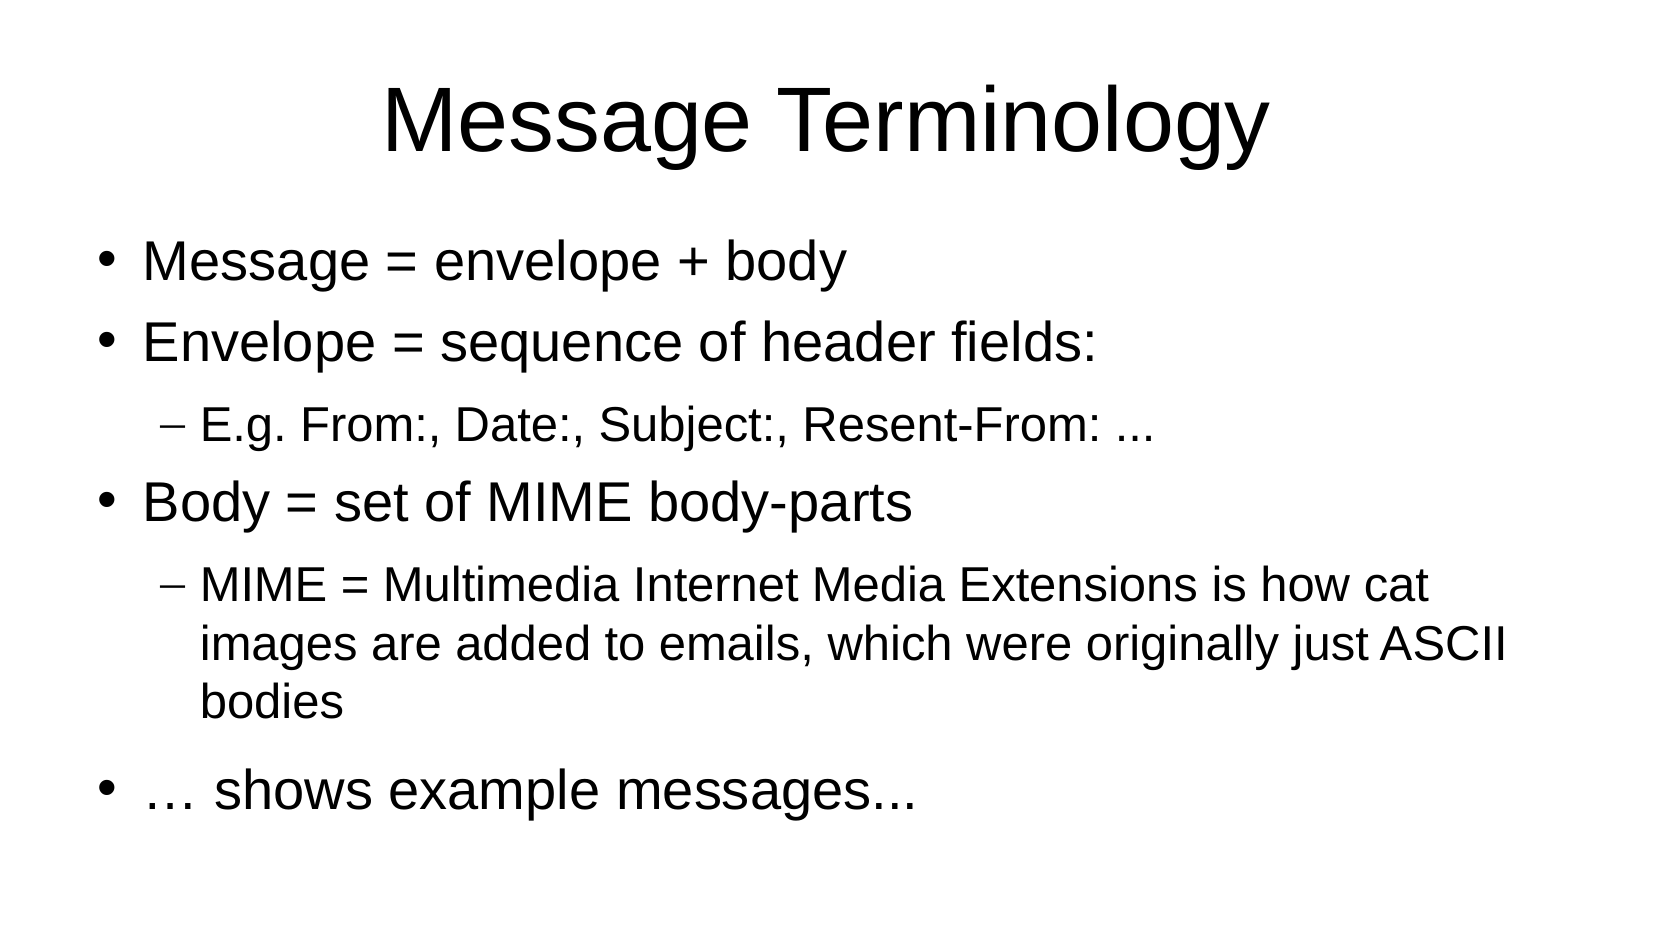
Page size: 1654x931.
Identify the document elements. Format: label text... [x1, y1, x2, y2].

title Message Terminology [82, 37, 1571, 193]
list Message = envelope + body Envelope = sequence of header fields: E.g. From:, Date:, Subject:, Resent-From: ... Body = set of MIME body-parts MIME = Multimedia Internet Media Extensions is how cat images are added to emails, which were originally just ASCII bodies … shows example messages... [82, 217, 1571, 831]
